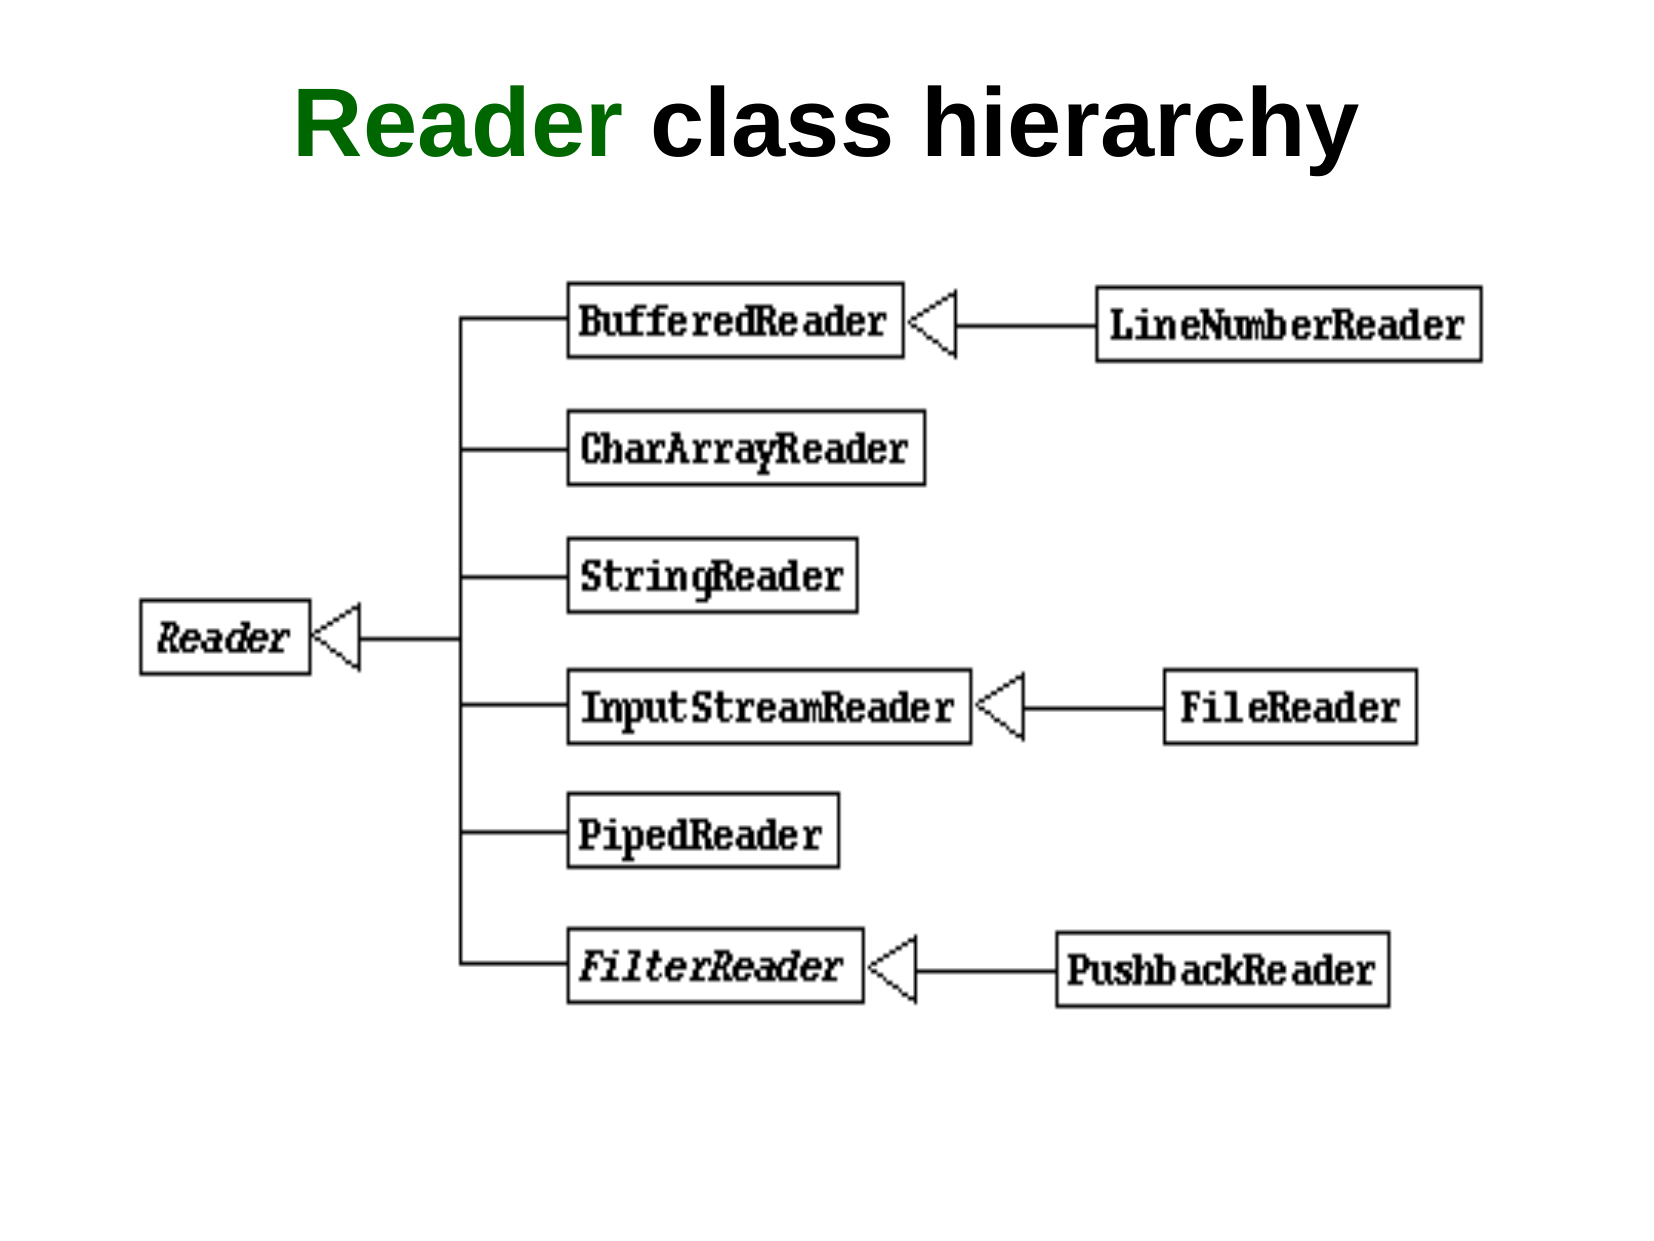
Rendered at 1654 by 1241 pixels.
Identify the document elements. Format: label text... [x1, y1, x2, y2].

picture [82, 256, 1536, 1052]
title Reader class hierarchy [82, 49, 1571, 196]
